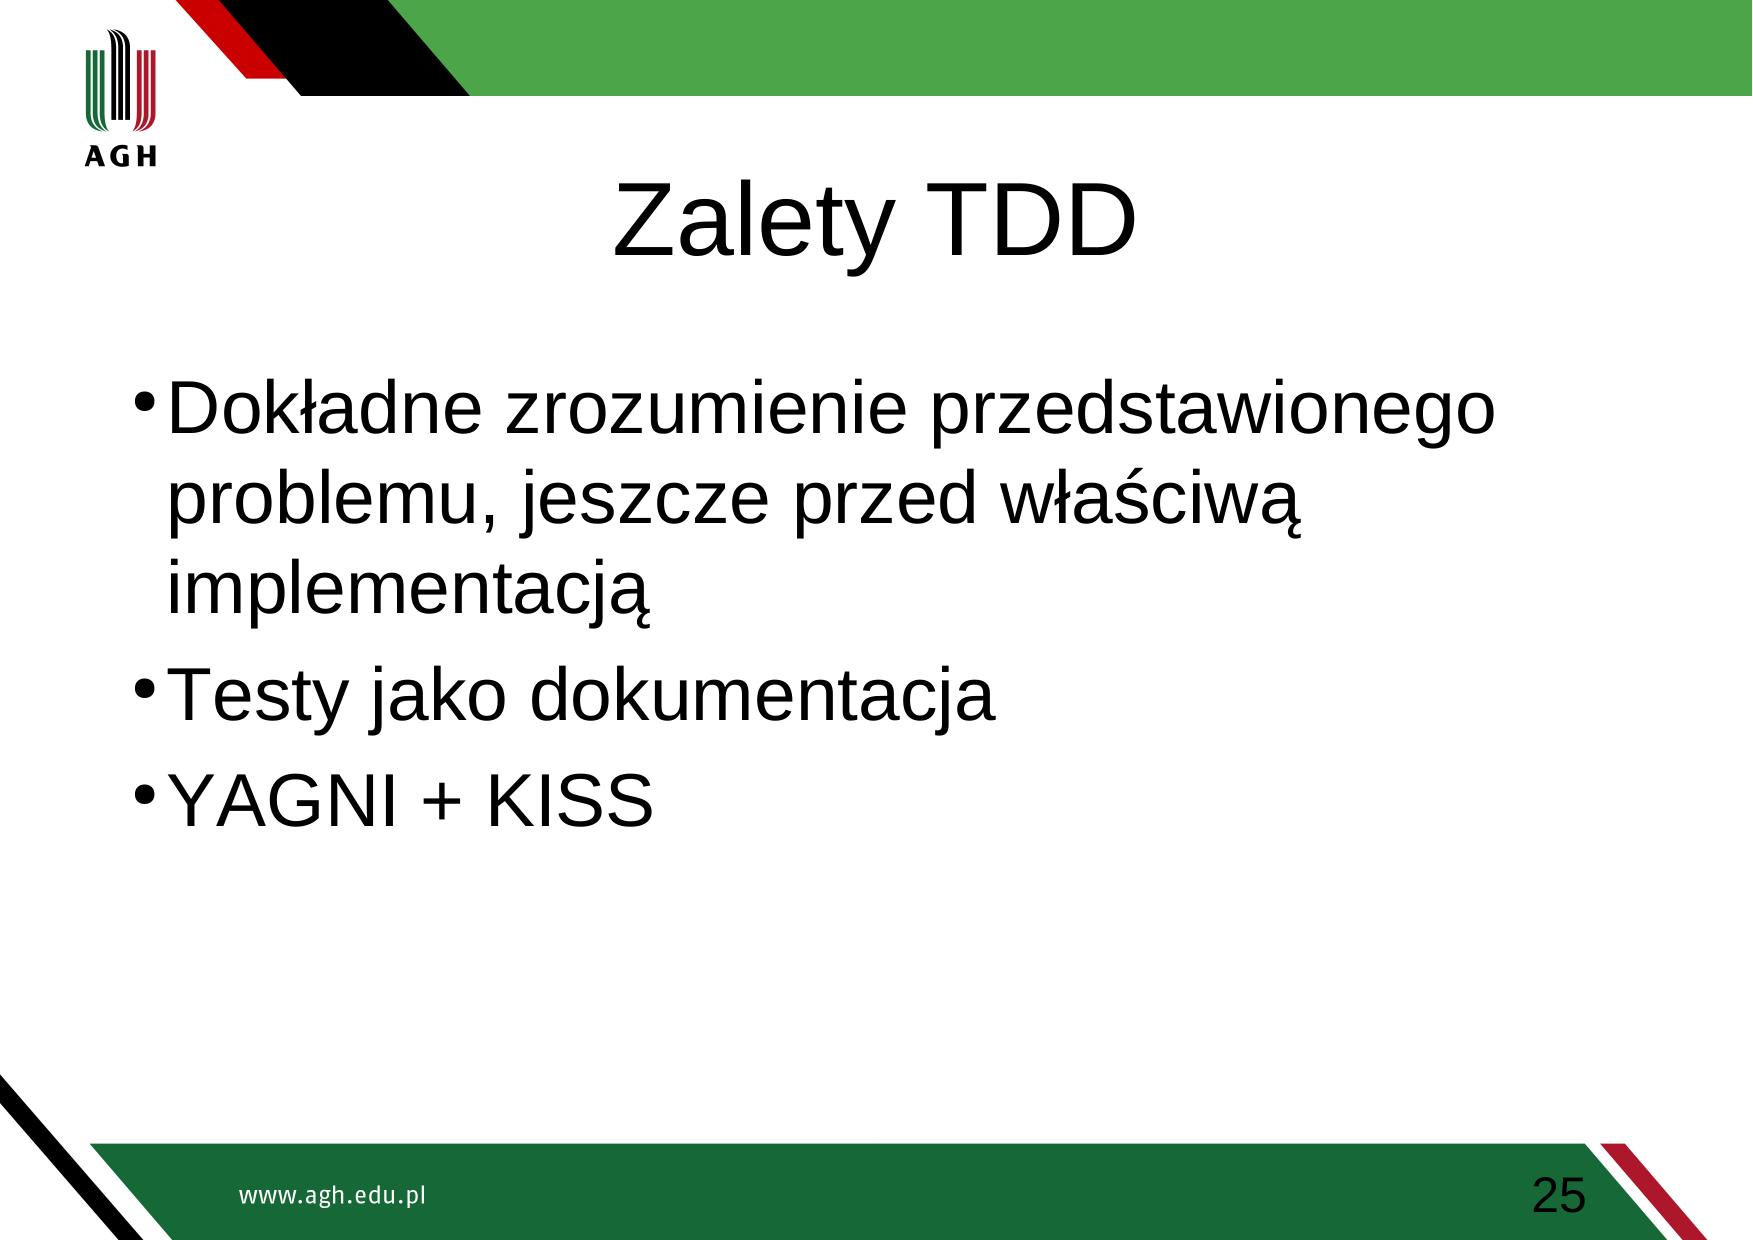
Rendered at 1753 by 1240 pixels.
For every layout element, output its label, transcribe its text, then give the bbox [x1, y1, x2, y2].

picture [0, 0, 1753, 1240]
subtitle Dokładne zrozumienie przedstawionego problemu, jeszcze przed właściwą implementacją Testy jako dokumentacja YAGNI + KISS [131, 358, 1622, 1103]
title Zalety TDD [131, 110, 1622, 317]
